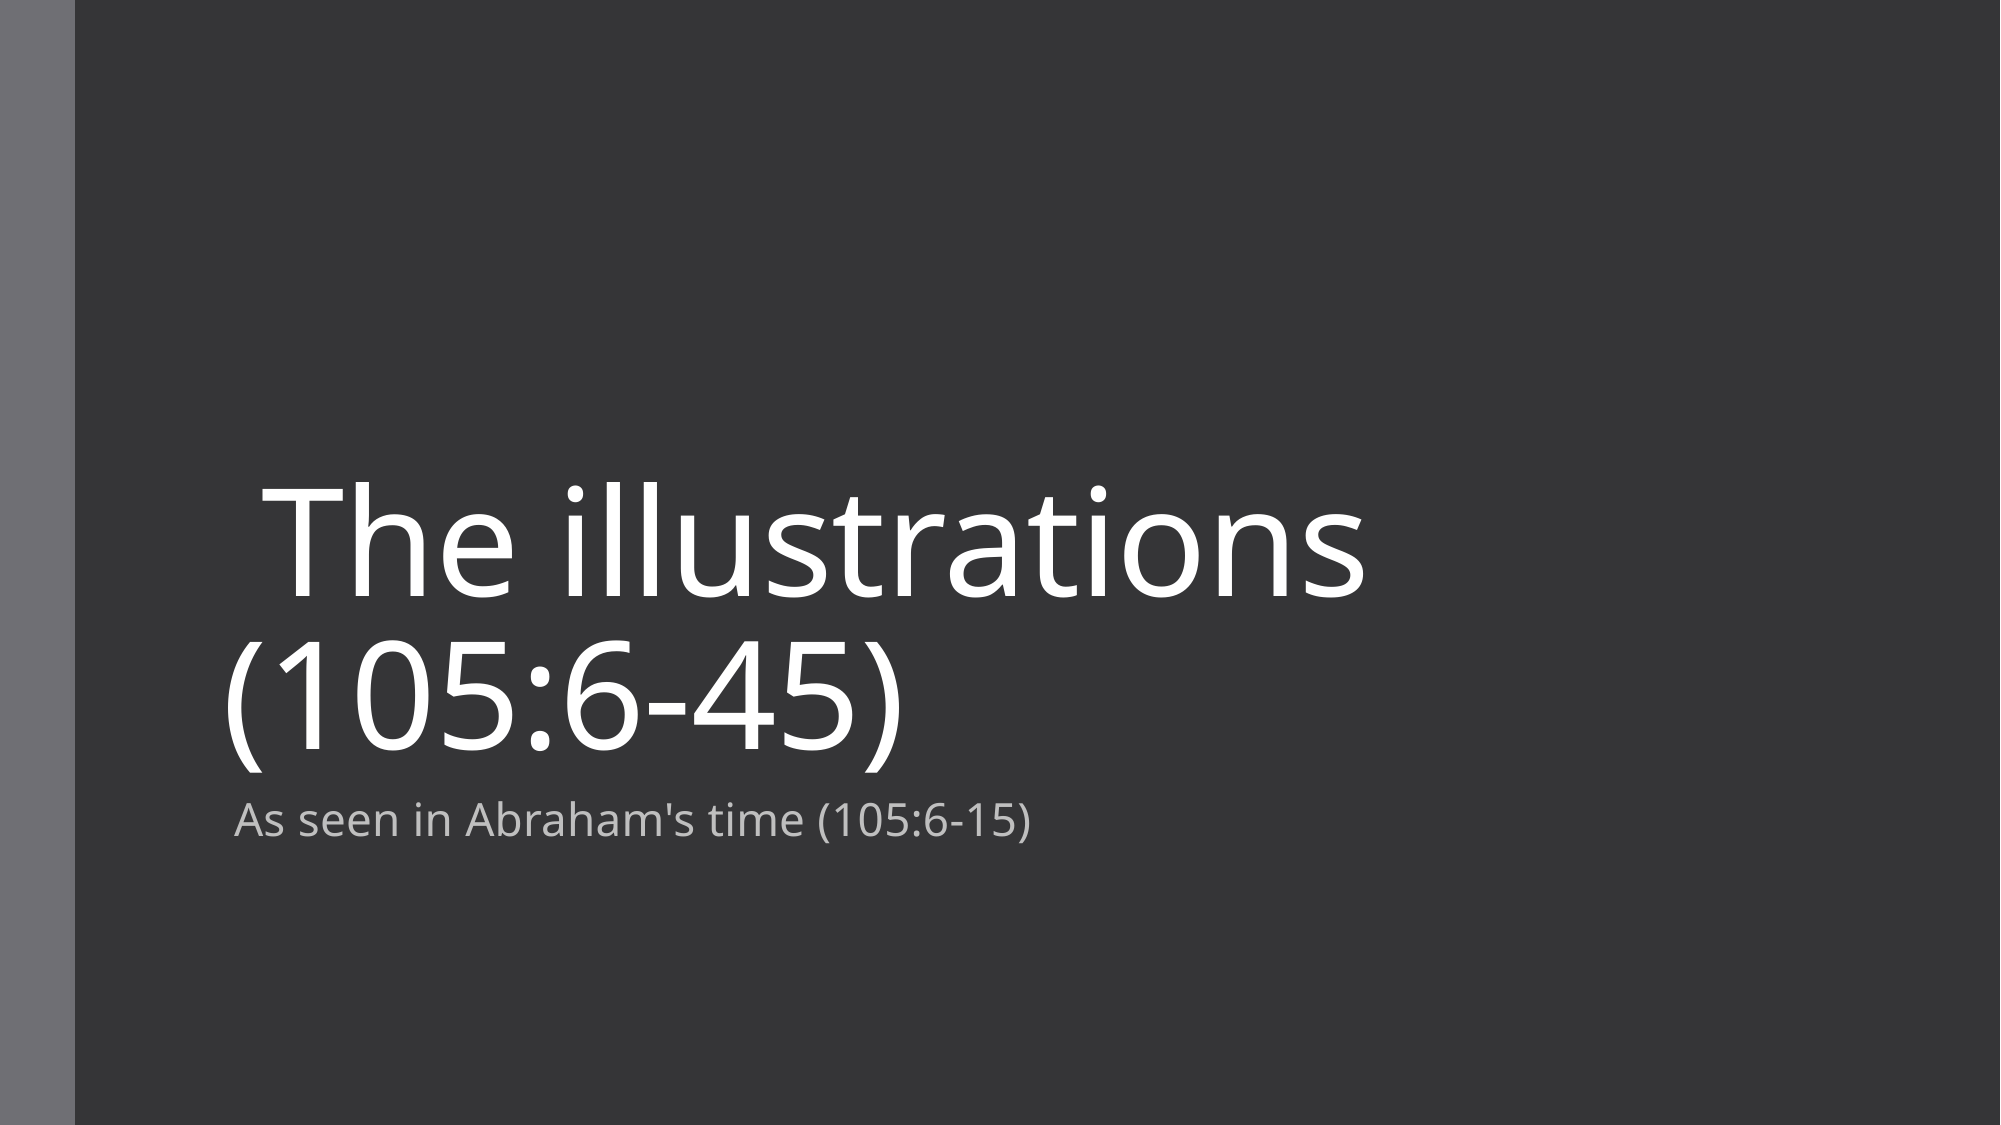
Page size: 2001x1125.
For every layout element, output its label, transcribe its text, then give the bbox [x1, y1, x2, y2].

title The illustrations (105:6-45) [206, 124, 1752, 787]
subtitle As seen in Abraham's time (105:6-15) [206, 787, 1752, 1066]
